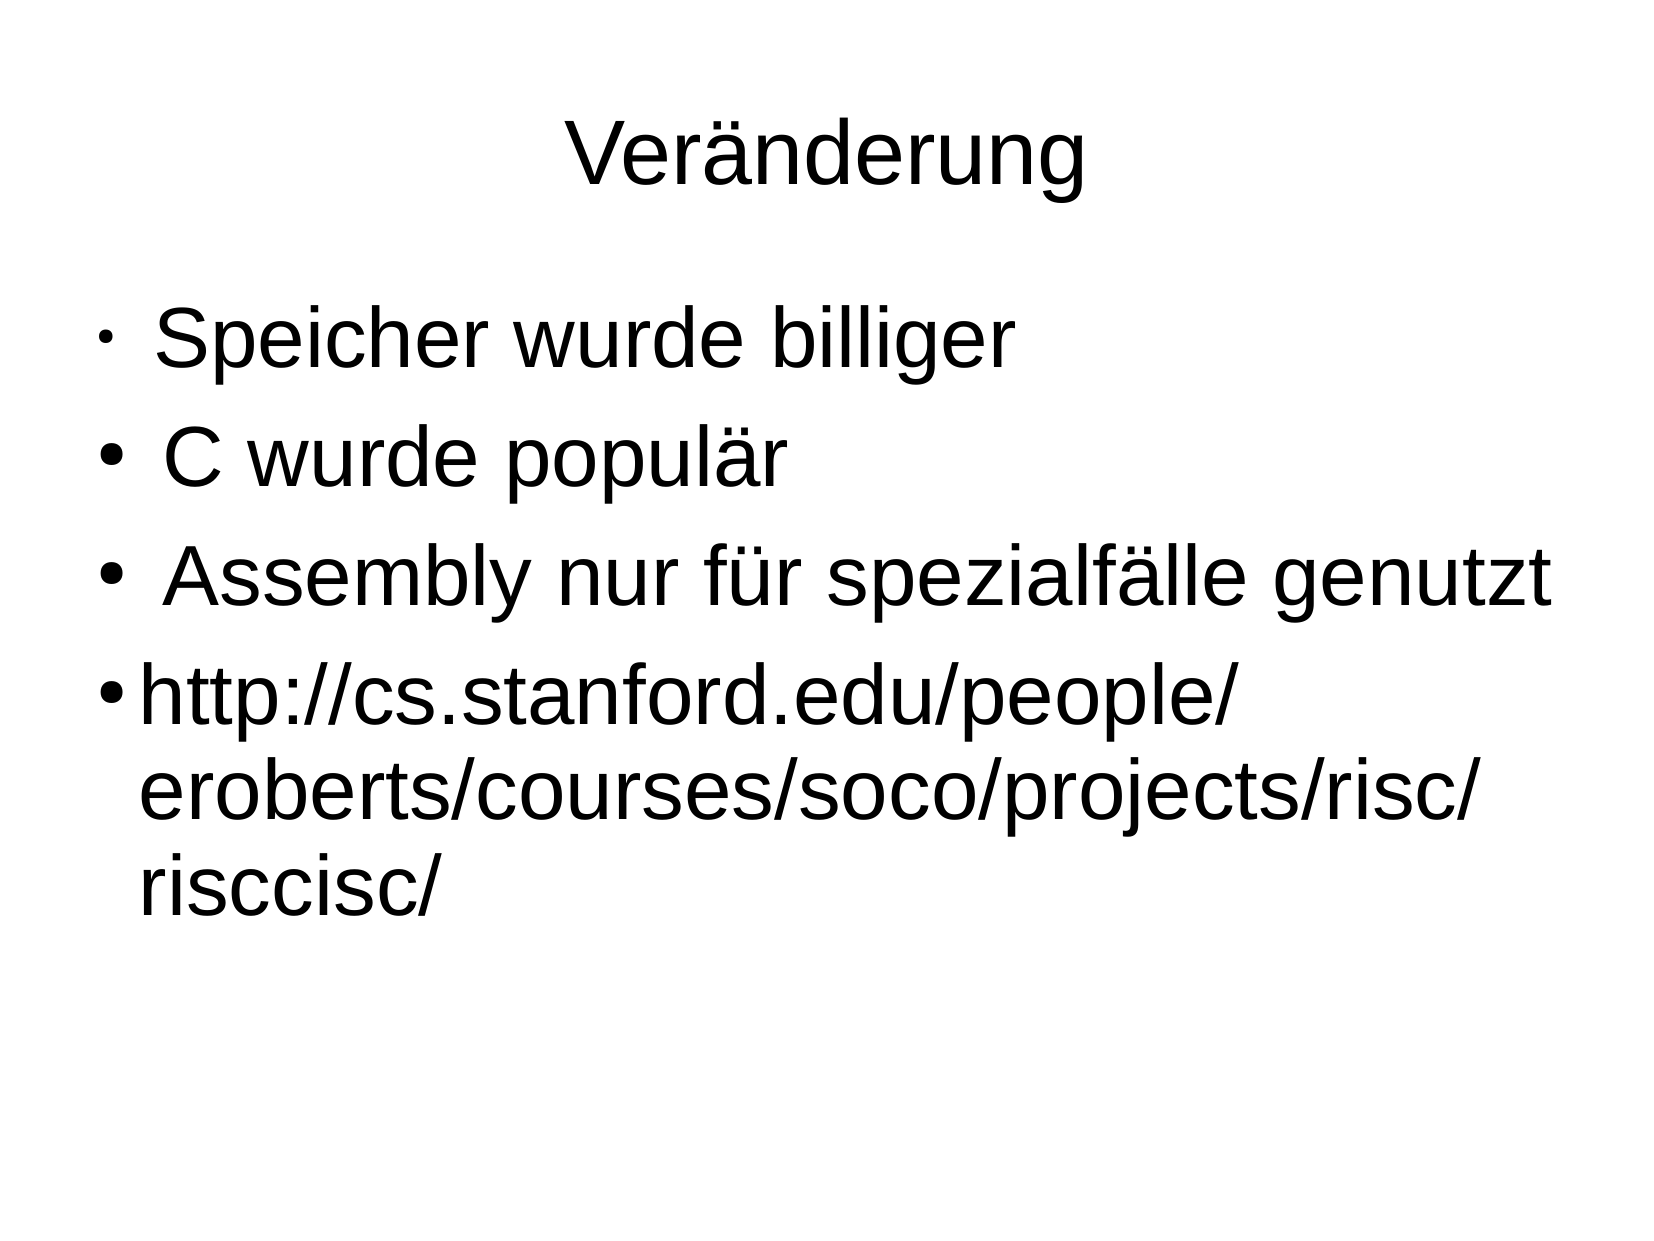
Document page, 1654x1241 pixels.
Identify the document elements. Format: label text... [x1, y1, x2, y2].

list Speicher wurde billiger C wurde populär Assembly nur für spezialfälle genutzt http://cs.stanford.edu/people/eroberts/courses/soco/projects/risc/risccisc/ [82, 290, 1571, 1010]
title Veränderung [82, 49, 1571, 257]
